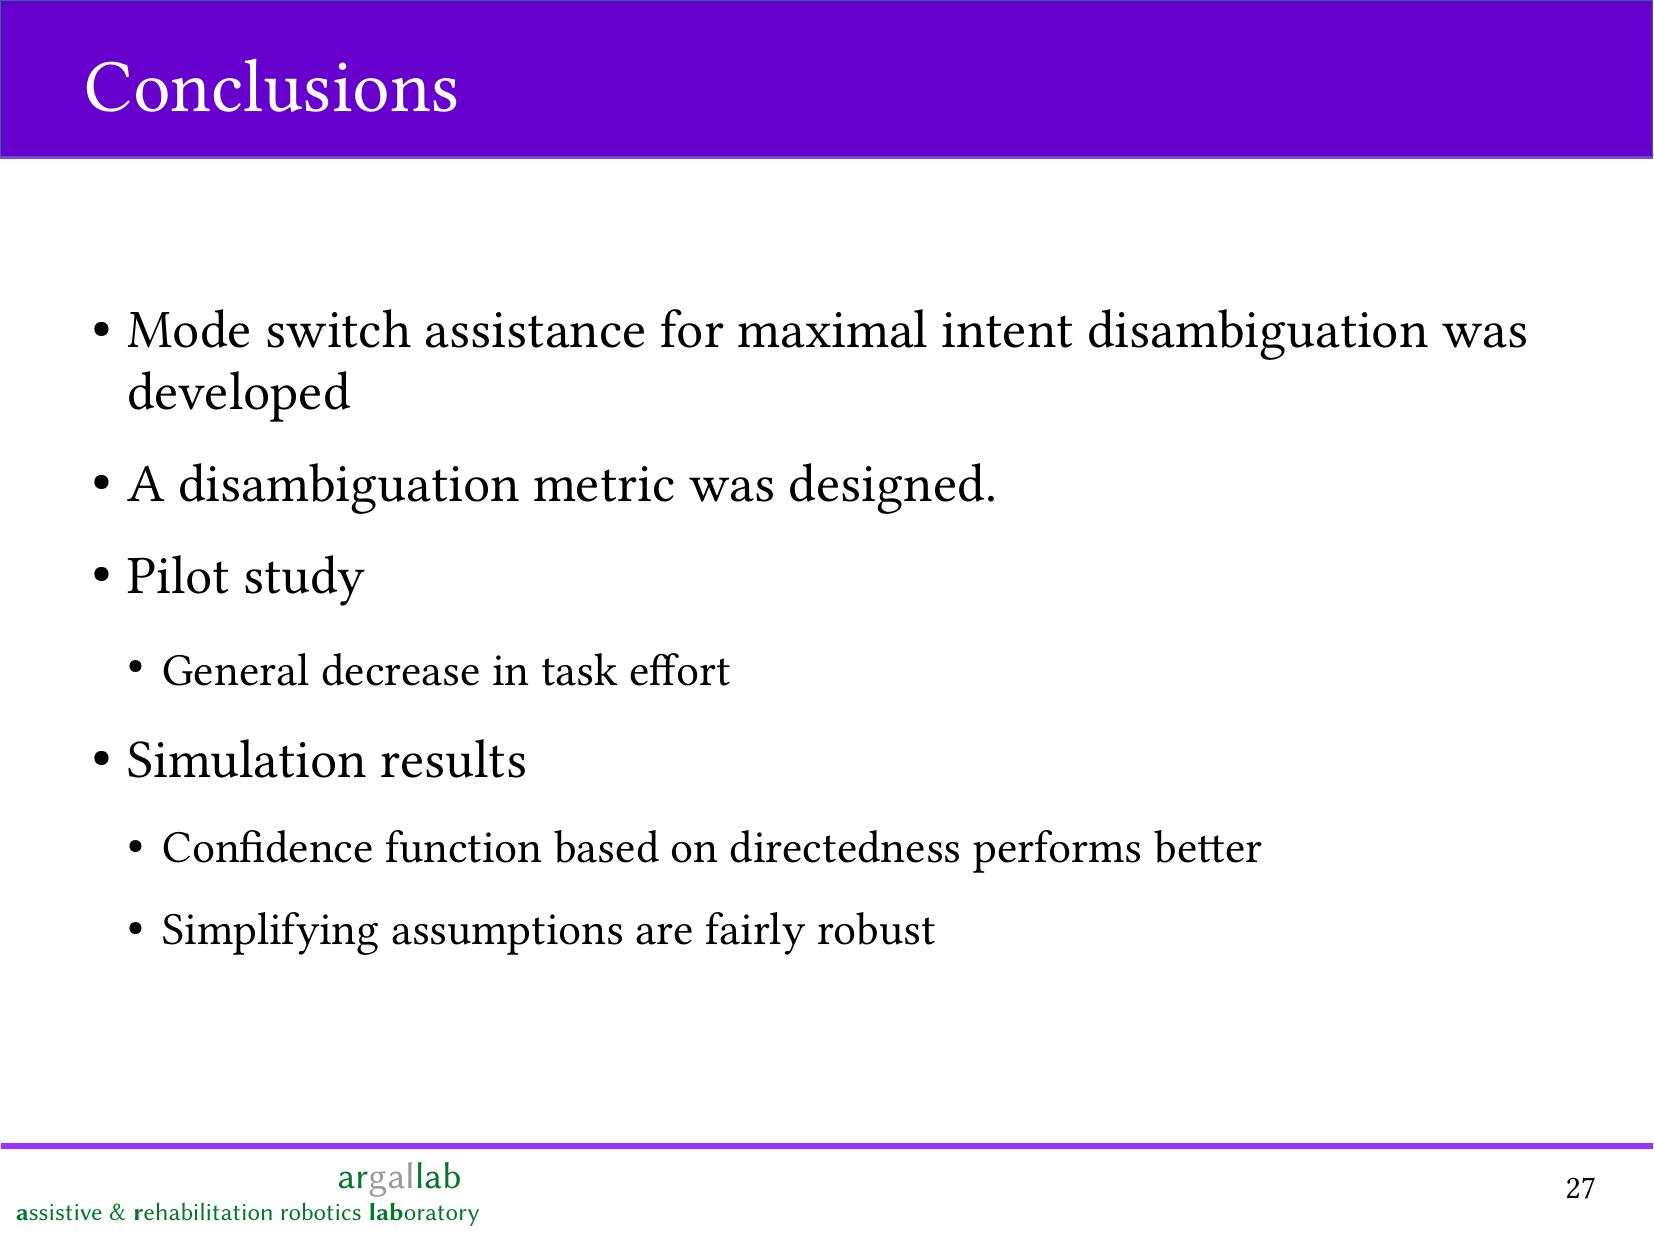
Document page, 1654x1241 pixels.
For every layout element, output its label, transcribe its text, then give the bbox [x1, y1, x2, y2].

text_box Mode switch assistance for maximal intent disambiguation was developed A disambiguation metric was designed. Pilot study General decrease in task effort Simulation results Confidence function based on directedness performs better Simplifying assumptions are fairly robust [77, 291, 1636, 966]
text_box Conclusions [69, 36, 1621, 138]
